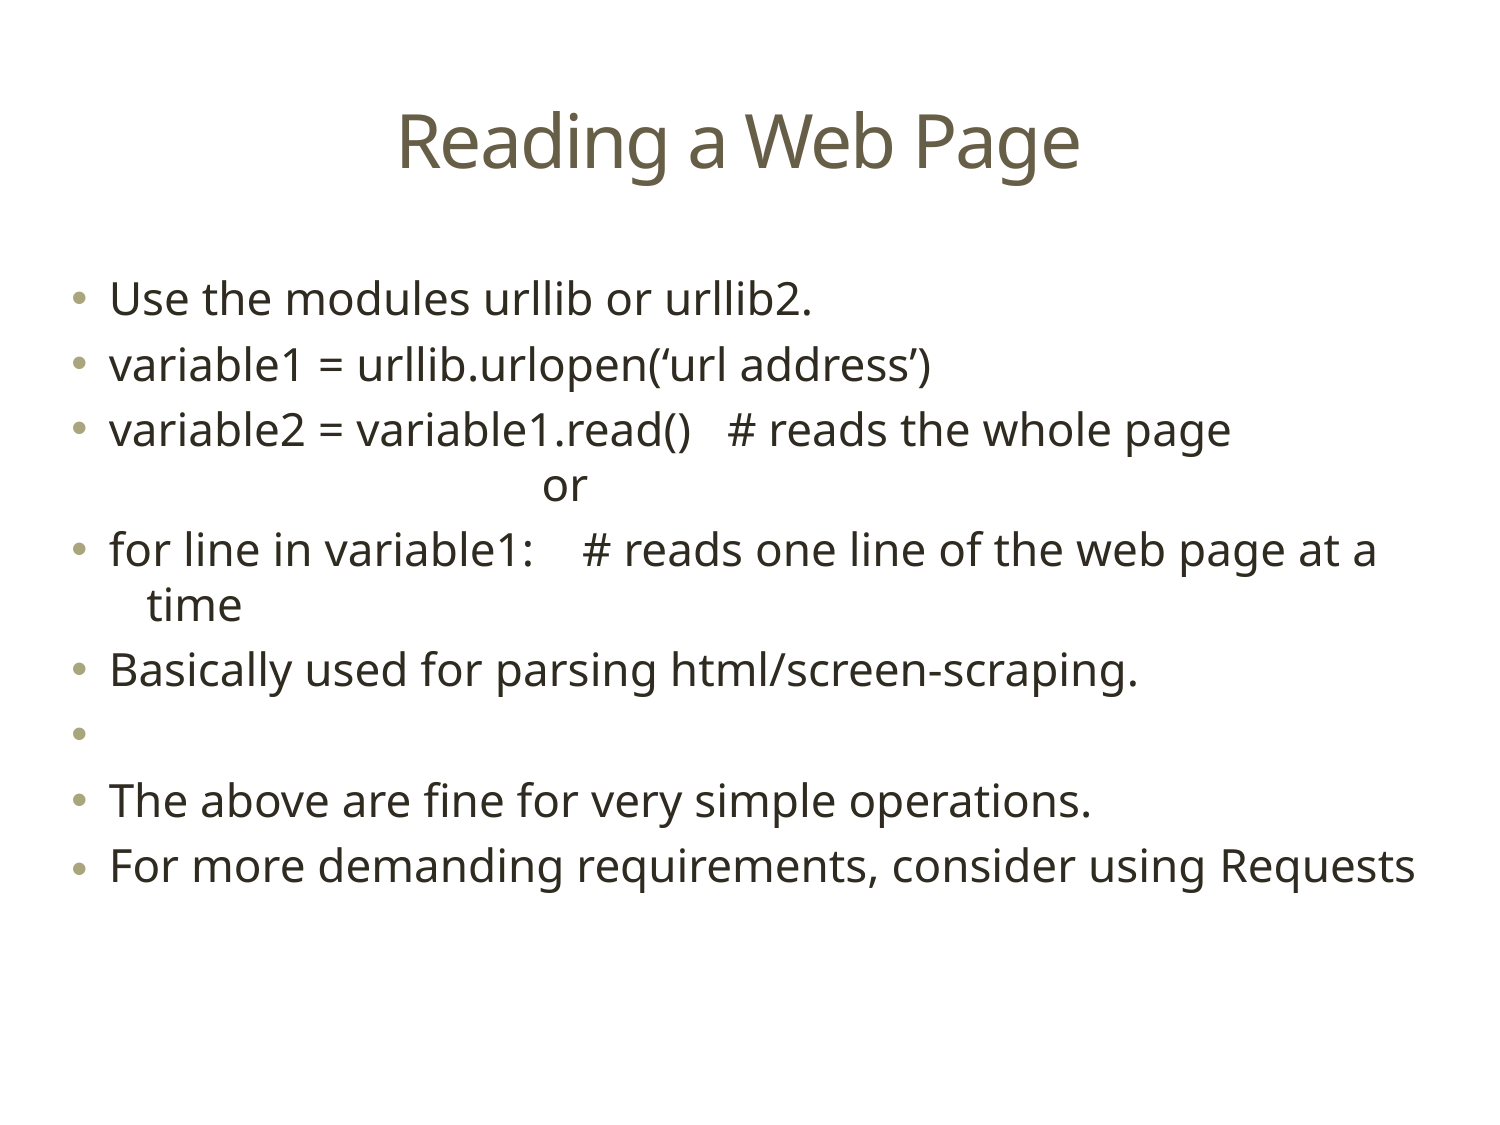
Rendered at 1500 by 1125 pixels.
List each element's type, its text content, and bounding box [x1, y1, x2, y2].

title Reading a Web Page [18, 45, 1460, 233]
list Use the modules urllib or urllib2. variable1 = urllib.urlopen(‘url address’) variable2 = variable1.read() # reads the whole page or for line in variable1: # reads one line of the web page at a time Basically used for parsing html/screen-scraping. The above are fine for very simple operations. For more demanding requirements, consider using Requests [18, 262, 1460, 1098]
